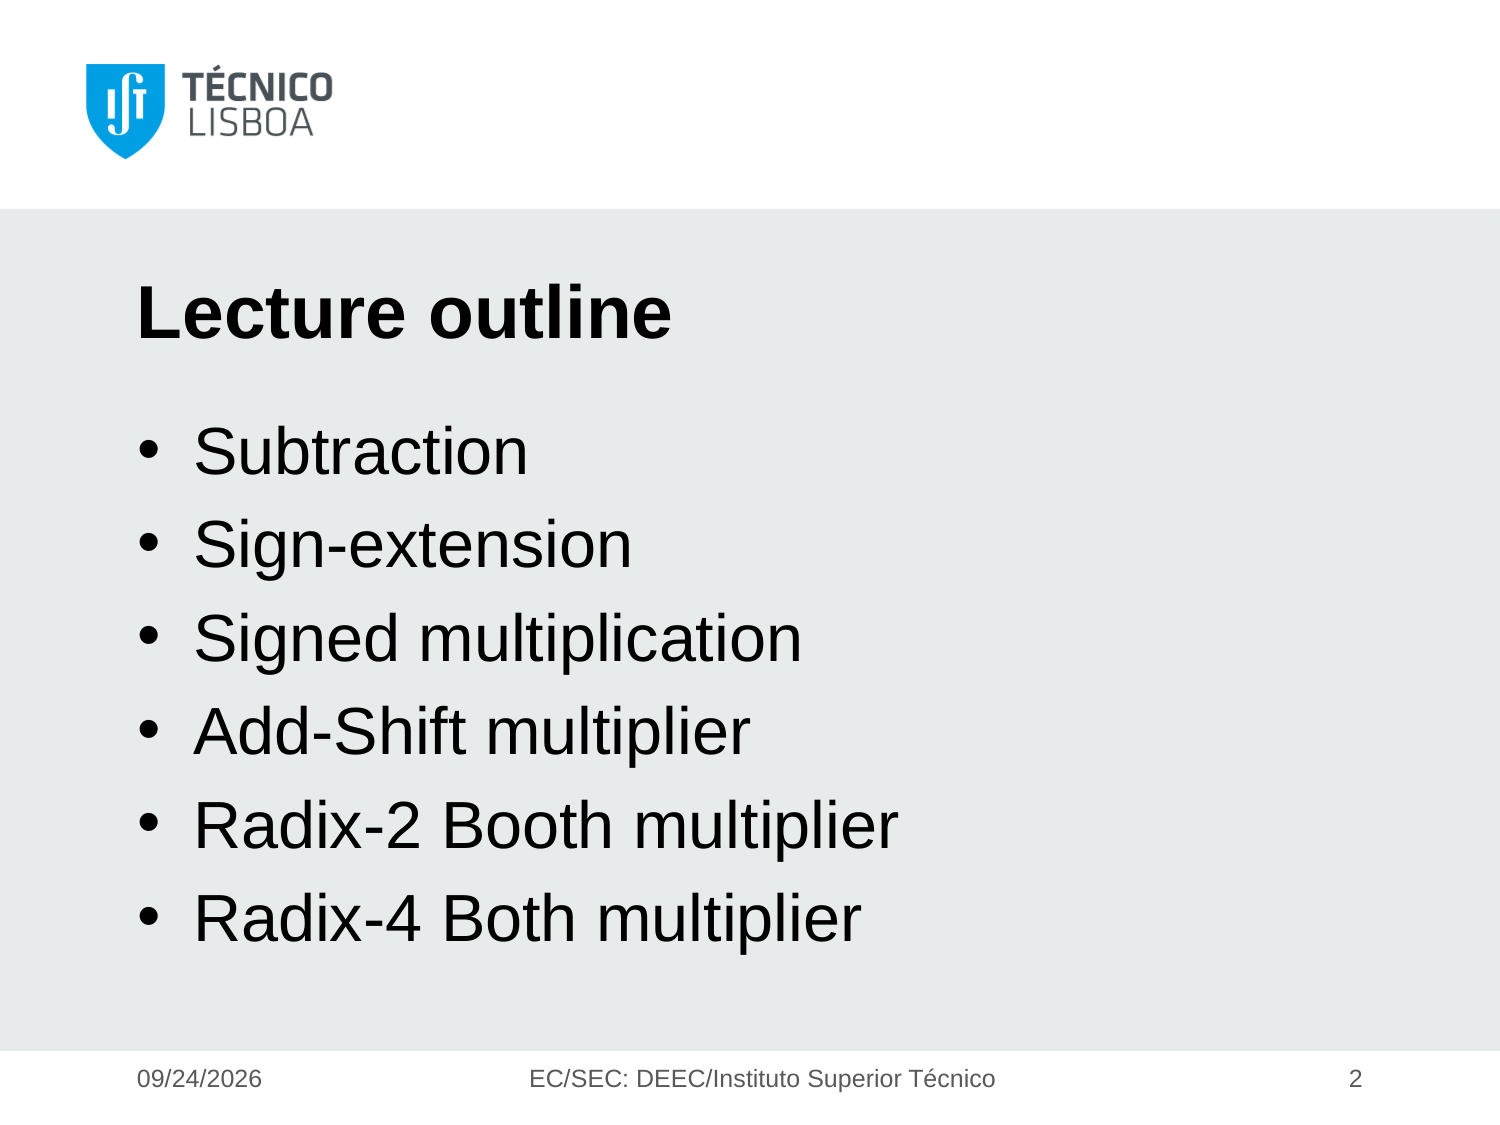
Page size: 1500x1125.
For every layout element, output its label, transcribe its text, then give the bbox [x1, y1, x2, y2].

slide_number 10/22/2018 [121, 1052, 425, 1103]
list Subtraction Sign-extension Signed multiplication Add-Shift multiplier Radix-2 Booth multiplier Radix-4 Both multiplier [121, 400, 1378, 1005]
title Lecture outline [121, 237, 1378, 381]
footer EC/SEC: DEEC/Instituto Superior Técnico [512, 1052, 1021, 1103]
slide_number <number> [1077, 1052, 1378, 1103]
picture [0, 0, 1500, 1125]
